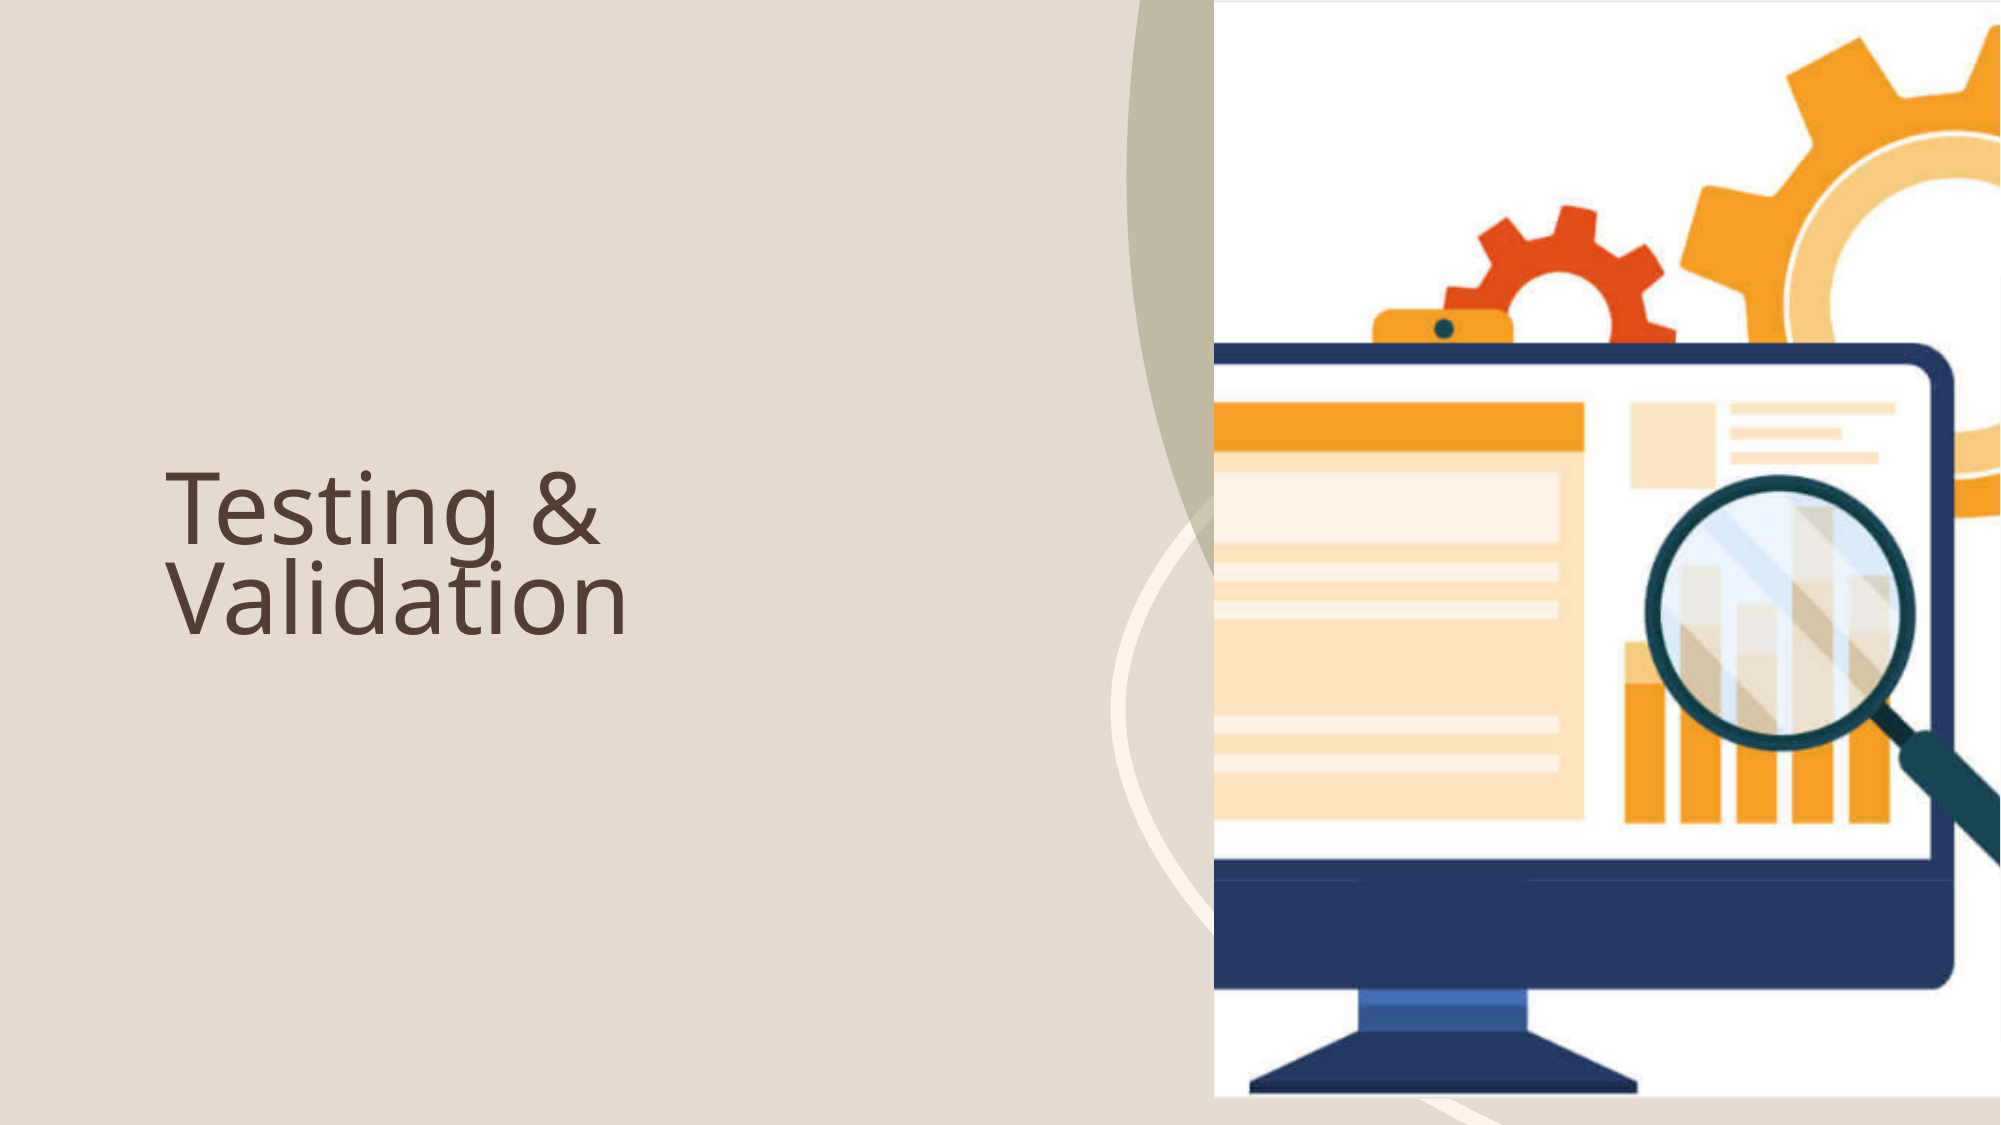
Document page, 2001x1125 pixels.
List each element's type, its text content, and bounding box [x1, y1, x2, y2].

title Testing & Validation [150, 149, 1076, 976]
picture [1214, 0, 2000, 1099]
